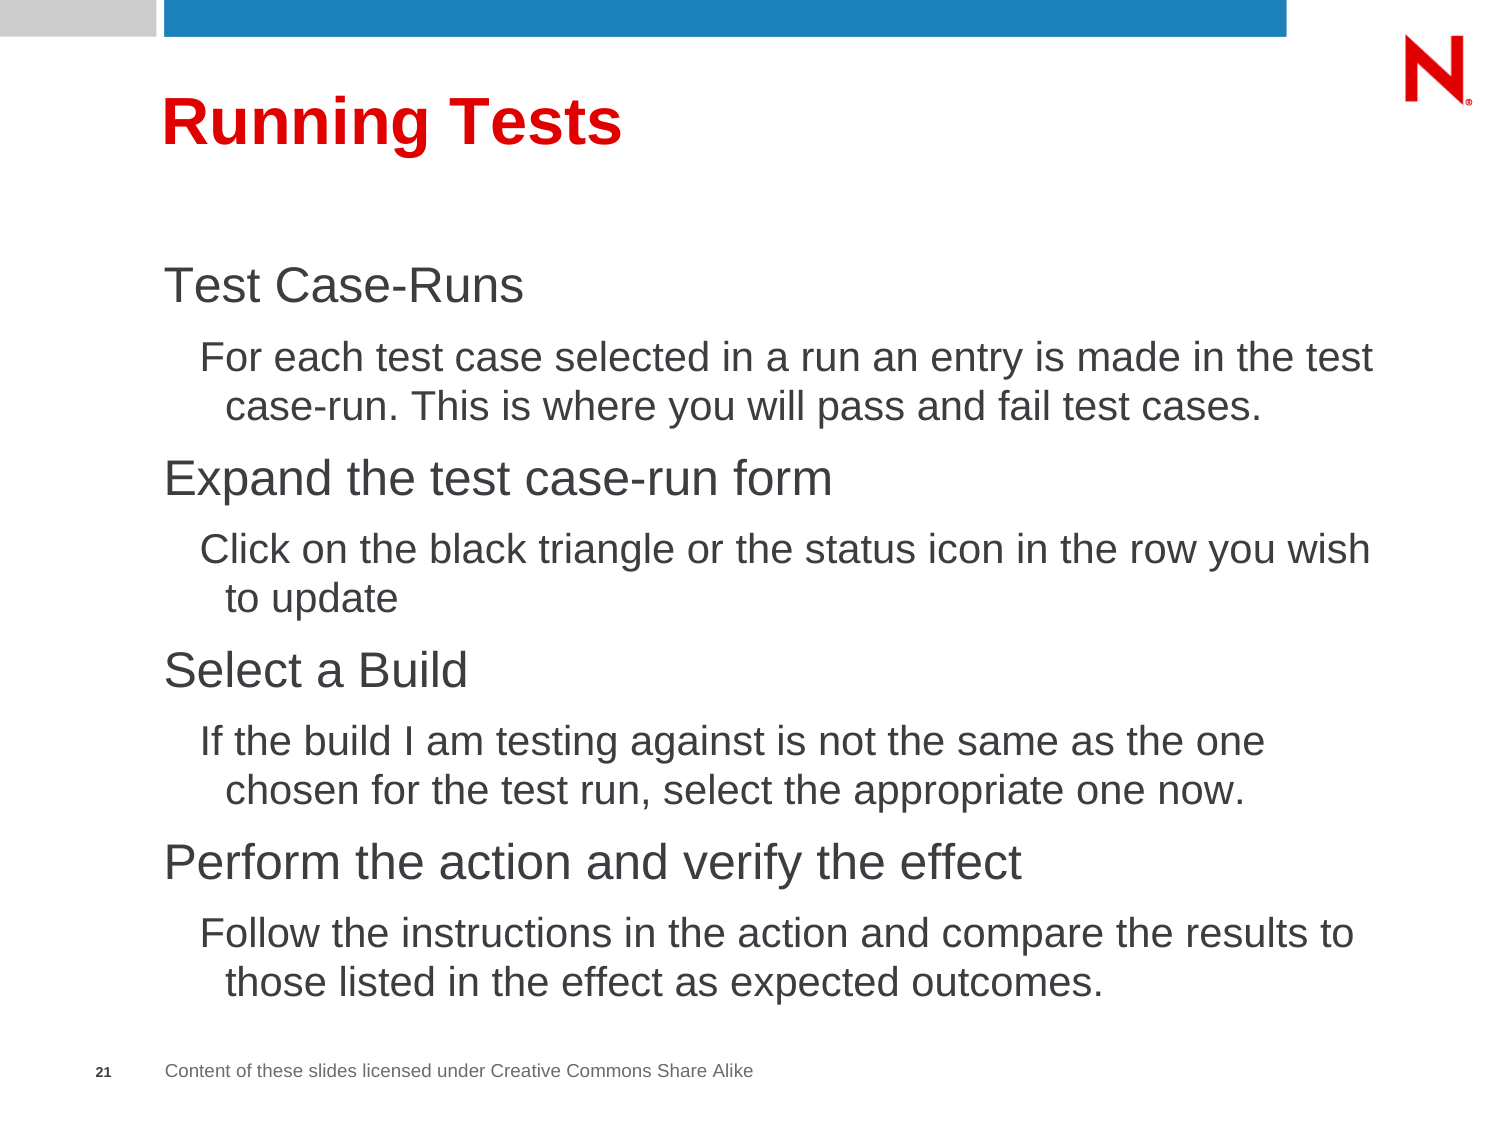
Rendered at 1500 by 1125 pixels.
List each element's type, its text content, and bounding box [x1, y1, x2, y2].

list Test Case-Runs For each test case selected in a run an entry is made in the test case-run. This is where you will pass and fail test cases. Expand the test case-run form Click on the black triangle or the status icon in the row you wish to update Select a Build If the build I am testing against is not the same as the one chosen for the test run, select the appropriate one now. Perform the action and verify the effect Follow the instructions in the action and compare the results to those listed in the effect as expected outcomes. [163, 254, 1404, 1029]
picture [1403, 32, 1473, 107]
title Running Tests [161, 41, 1383, 205]
